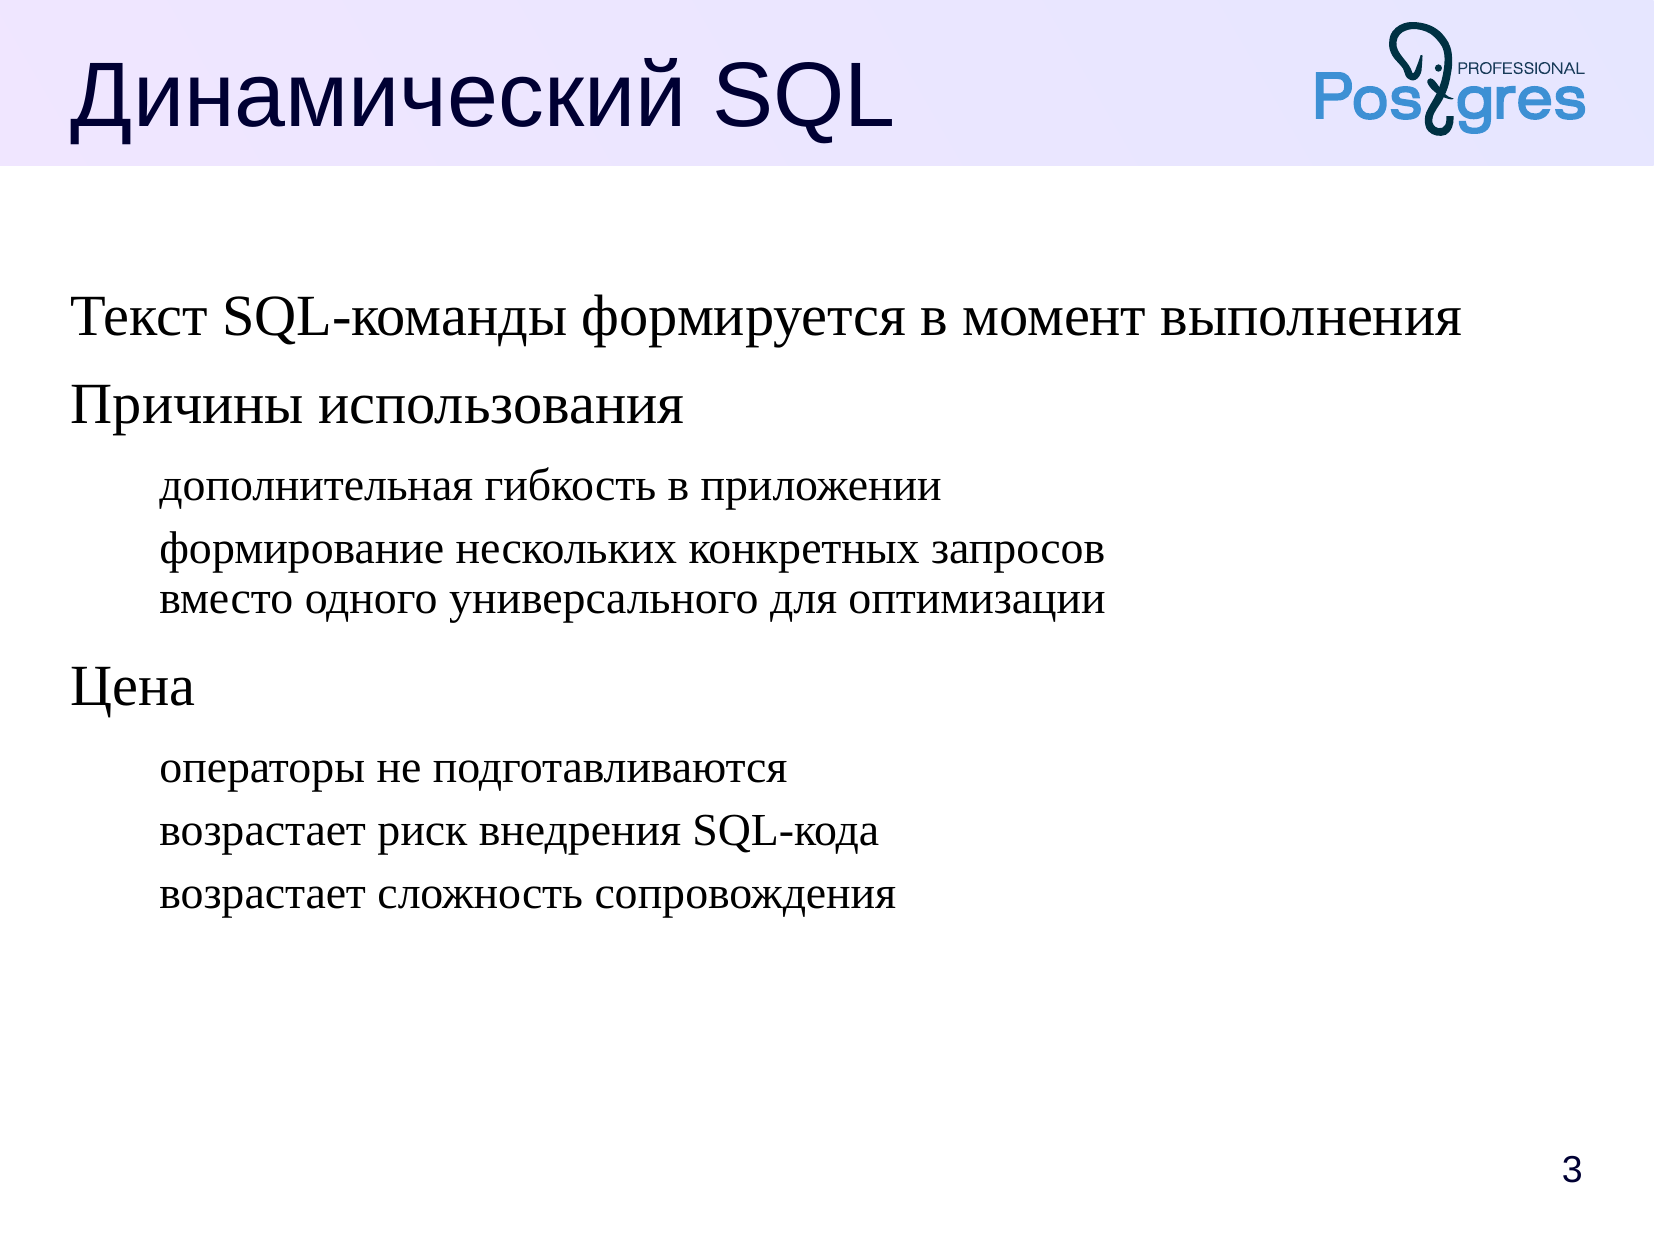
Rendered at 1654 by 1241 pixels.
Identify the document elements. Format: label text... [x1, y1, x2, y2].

list Текст SQL-команды формируется в момент выполнения Причины использования дополнительная гибкость в приложении формирование нескольких конкретных запросов вместо одного универсального для оптимизации Цена операторы не подготавливаются возрастает риск внедрения SQL-кода возрастает сложность сопровождения [70, 283, 1583, 1141]
title Динамический SQL [70, 43, 1241, 147]
